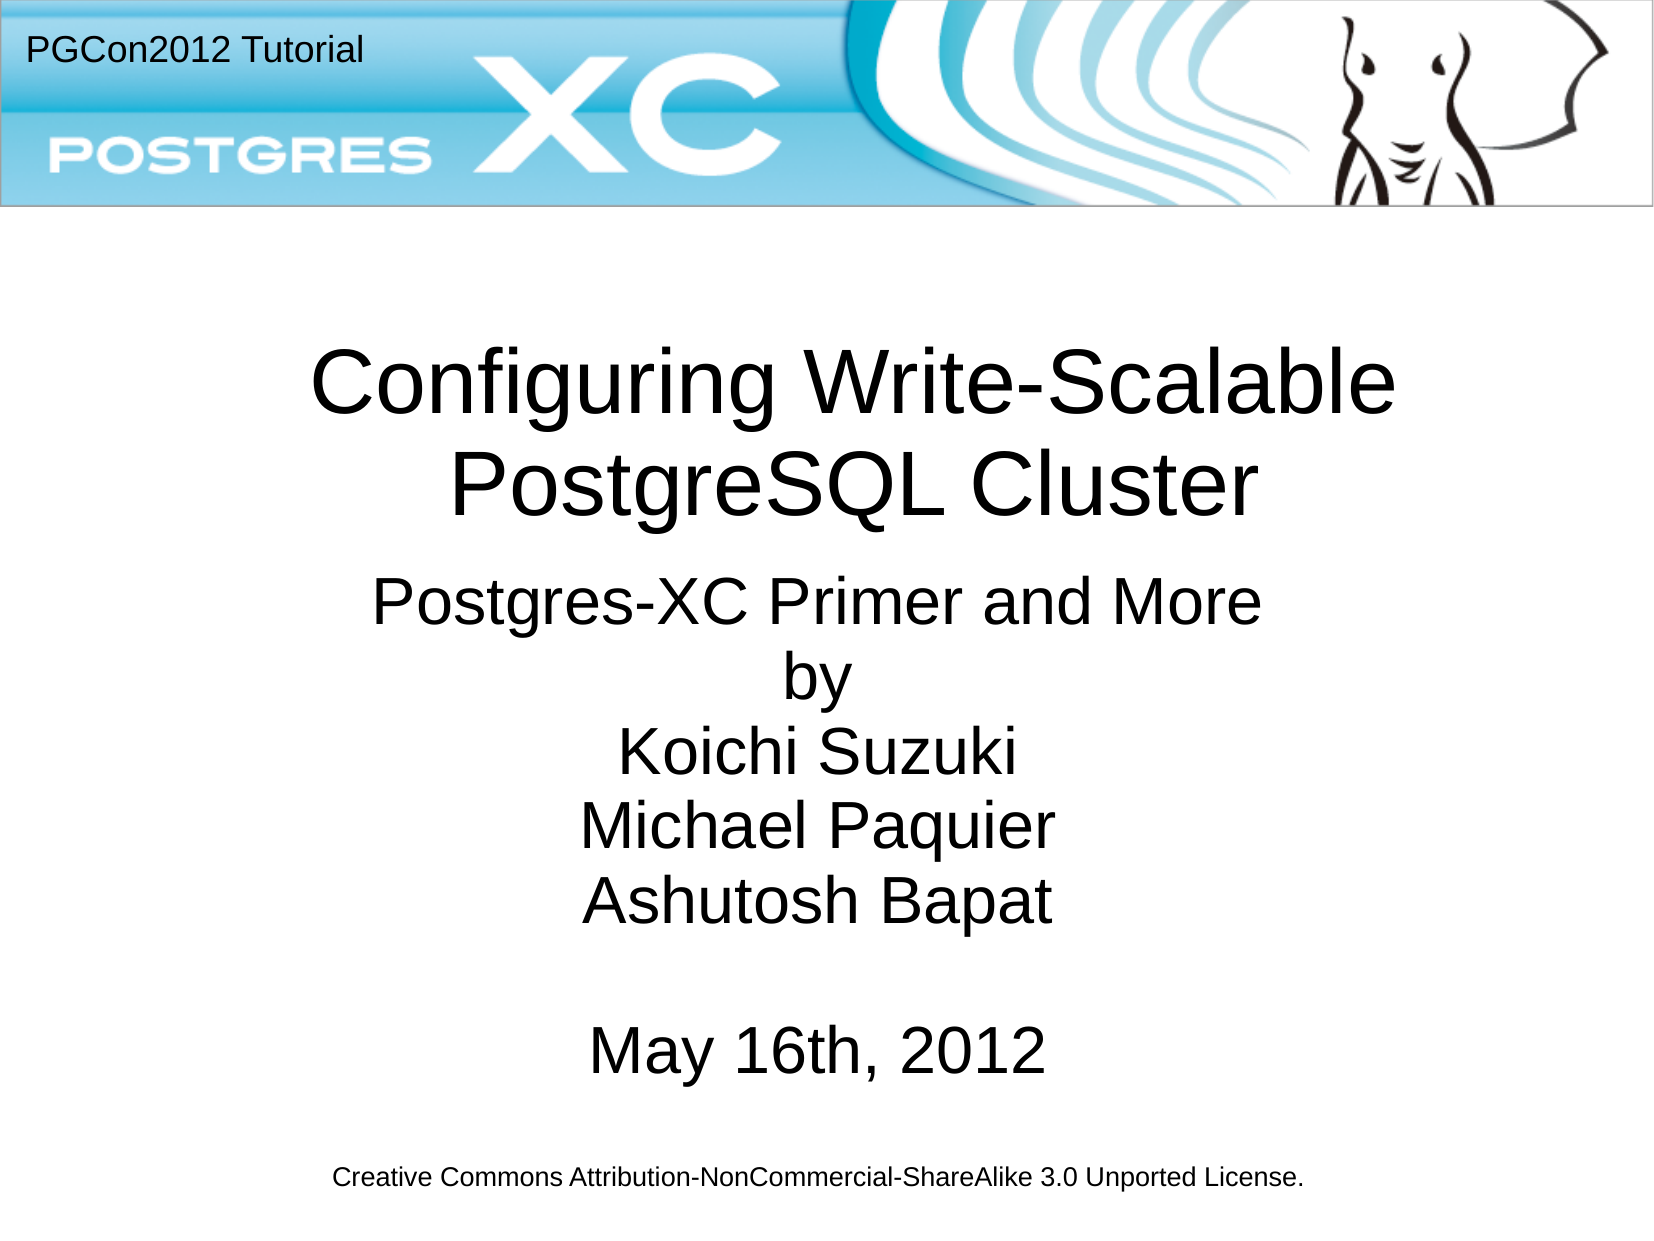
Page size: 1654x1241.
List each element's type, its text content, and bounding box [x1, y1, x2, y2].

title Configuring Write-Scalable PostgreSQL Cluster [110, 329, 1599, 537]
subtitle Postgres-XC Primer and More by Koichi Suzuki Michael Paquier Ashutosh Bapat May 16th, 2012 Creative Commons Attribution-NonCommercial-ShareAlike 3.0 Unported License. [74, 564, 1563, 1193]
picture [0, 0, 1654, 207]
text_box PGCon2012 Tutorial [10, 21, 1181, 79]
